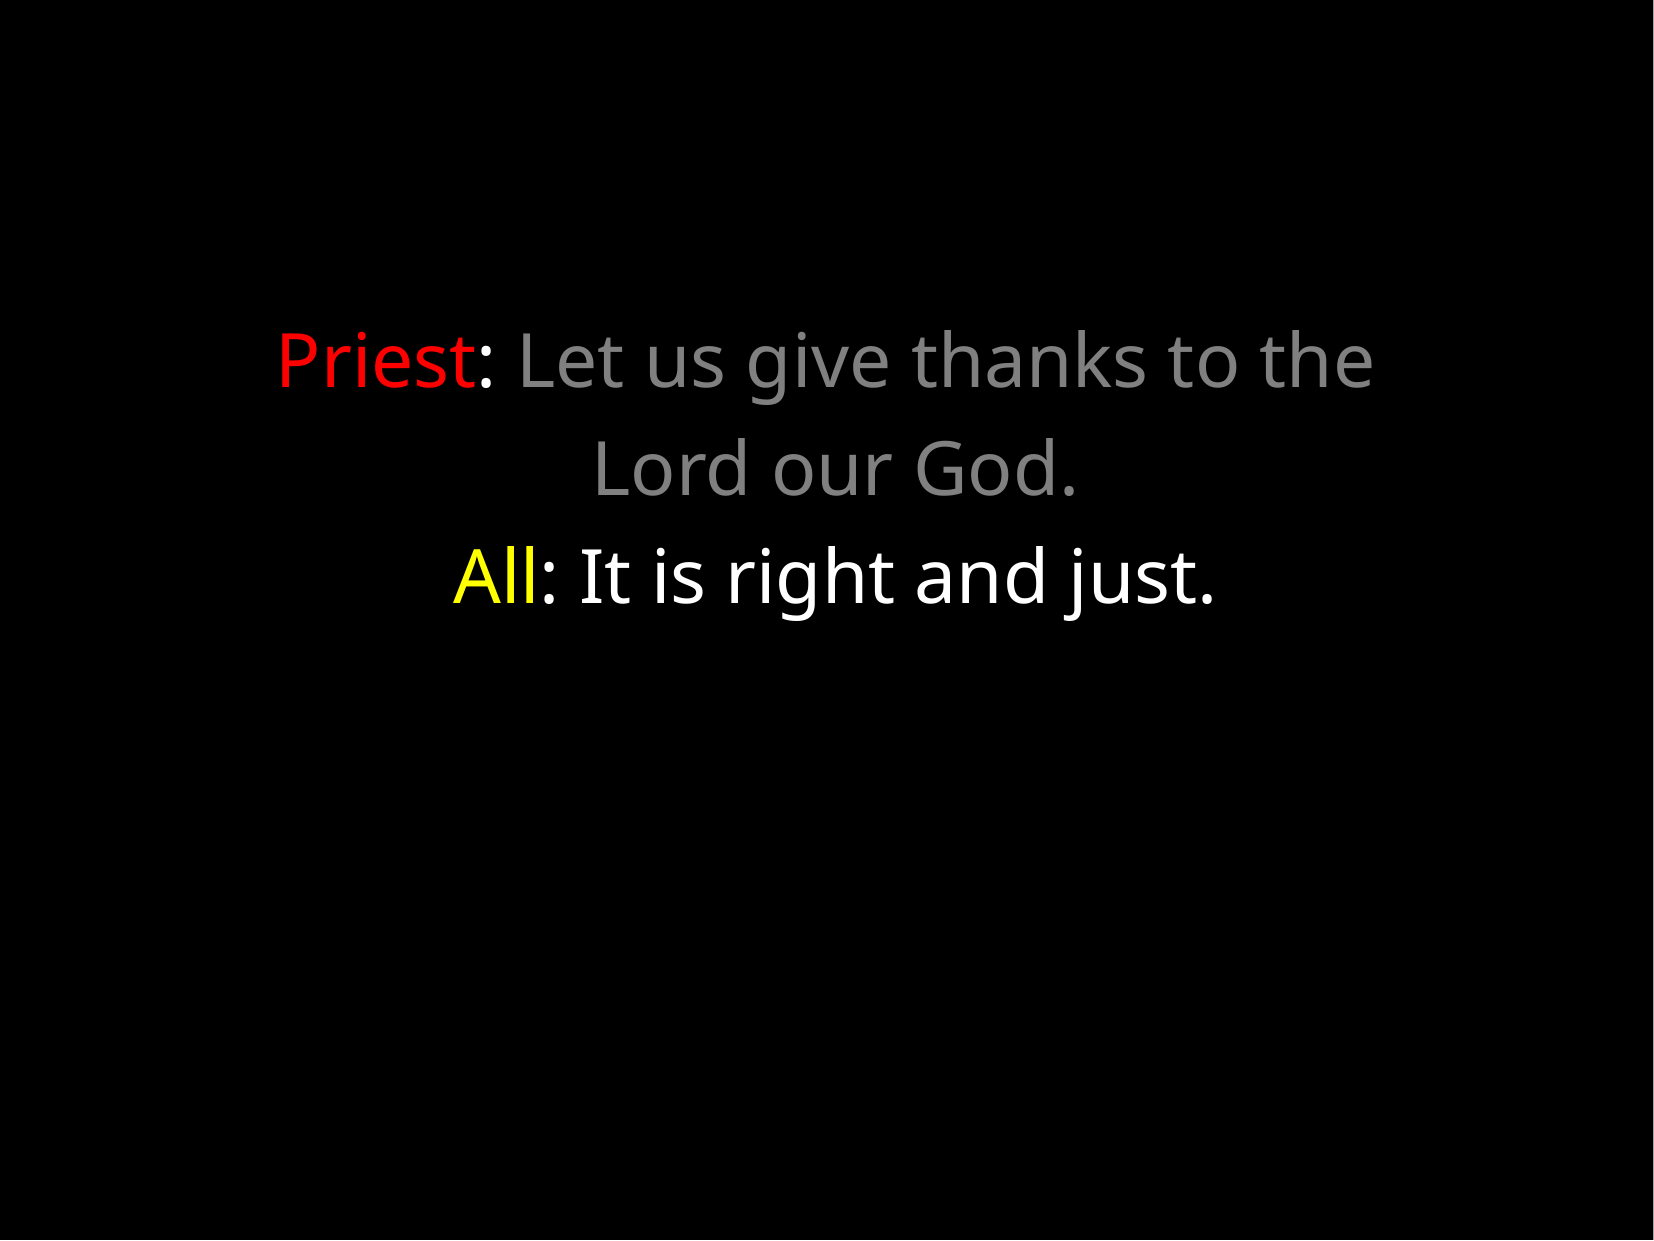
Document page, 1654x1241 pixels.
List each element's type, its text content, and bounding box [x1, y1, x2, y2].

list Priest: Let us give thanks to the Lord our God. All: It is right and just. [0, 307, 1654, 1027]
